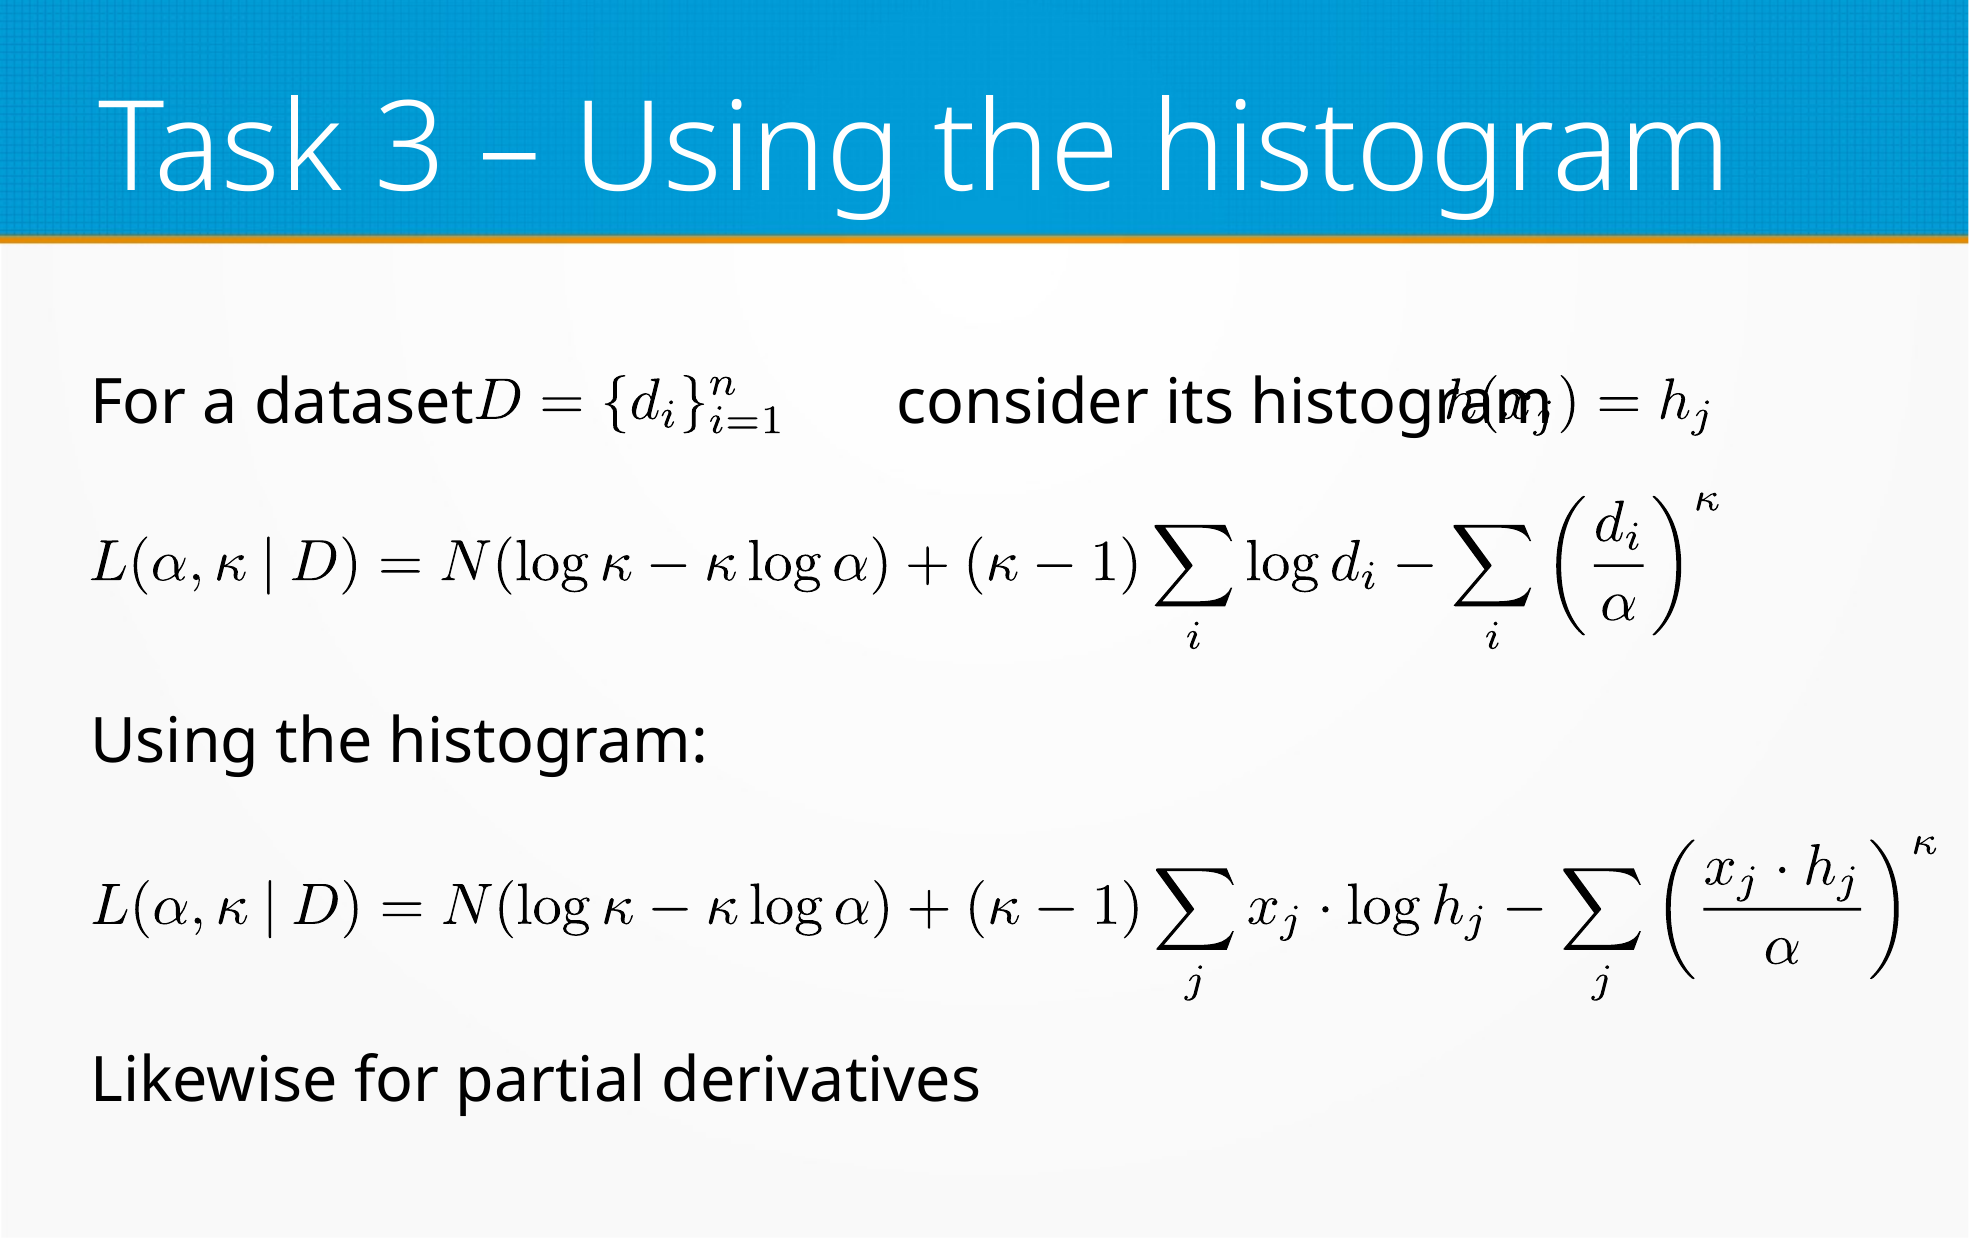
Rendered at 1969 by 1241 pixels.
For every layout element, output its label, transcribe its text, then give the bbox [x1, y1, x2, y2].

picture [0, 233, 1969, 1241]
list For a dataset consider its histogram Using the histogram: Likewise for partial derivatives [90, 356, 1853, 836]
text_box [88, 492, 1721, 650]
text_box [473, 375, 784, 434]
text_box [90, 835, 1939, 1001]
title Task 3 – Using the histogram [98, 19, 1870, 227]
text_box [1443, 375, 1713, 436]
list For a dataset consider its histogram Using the histogram: Likewise for partial derivatives [90, 1001, 1853, 1122]
